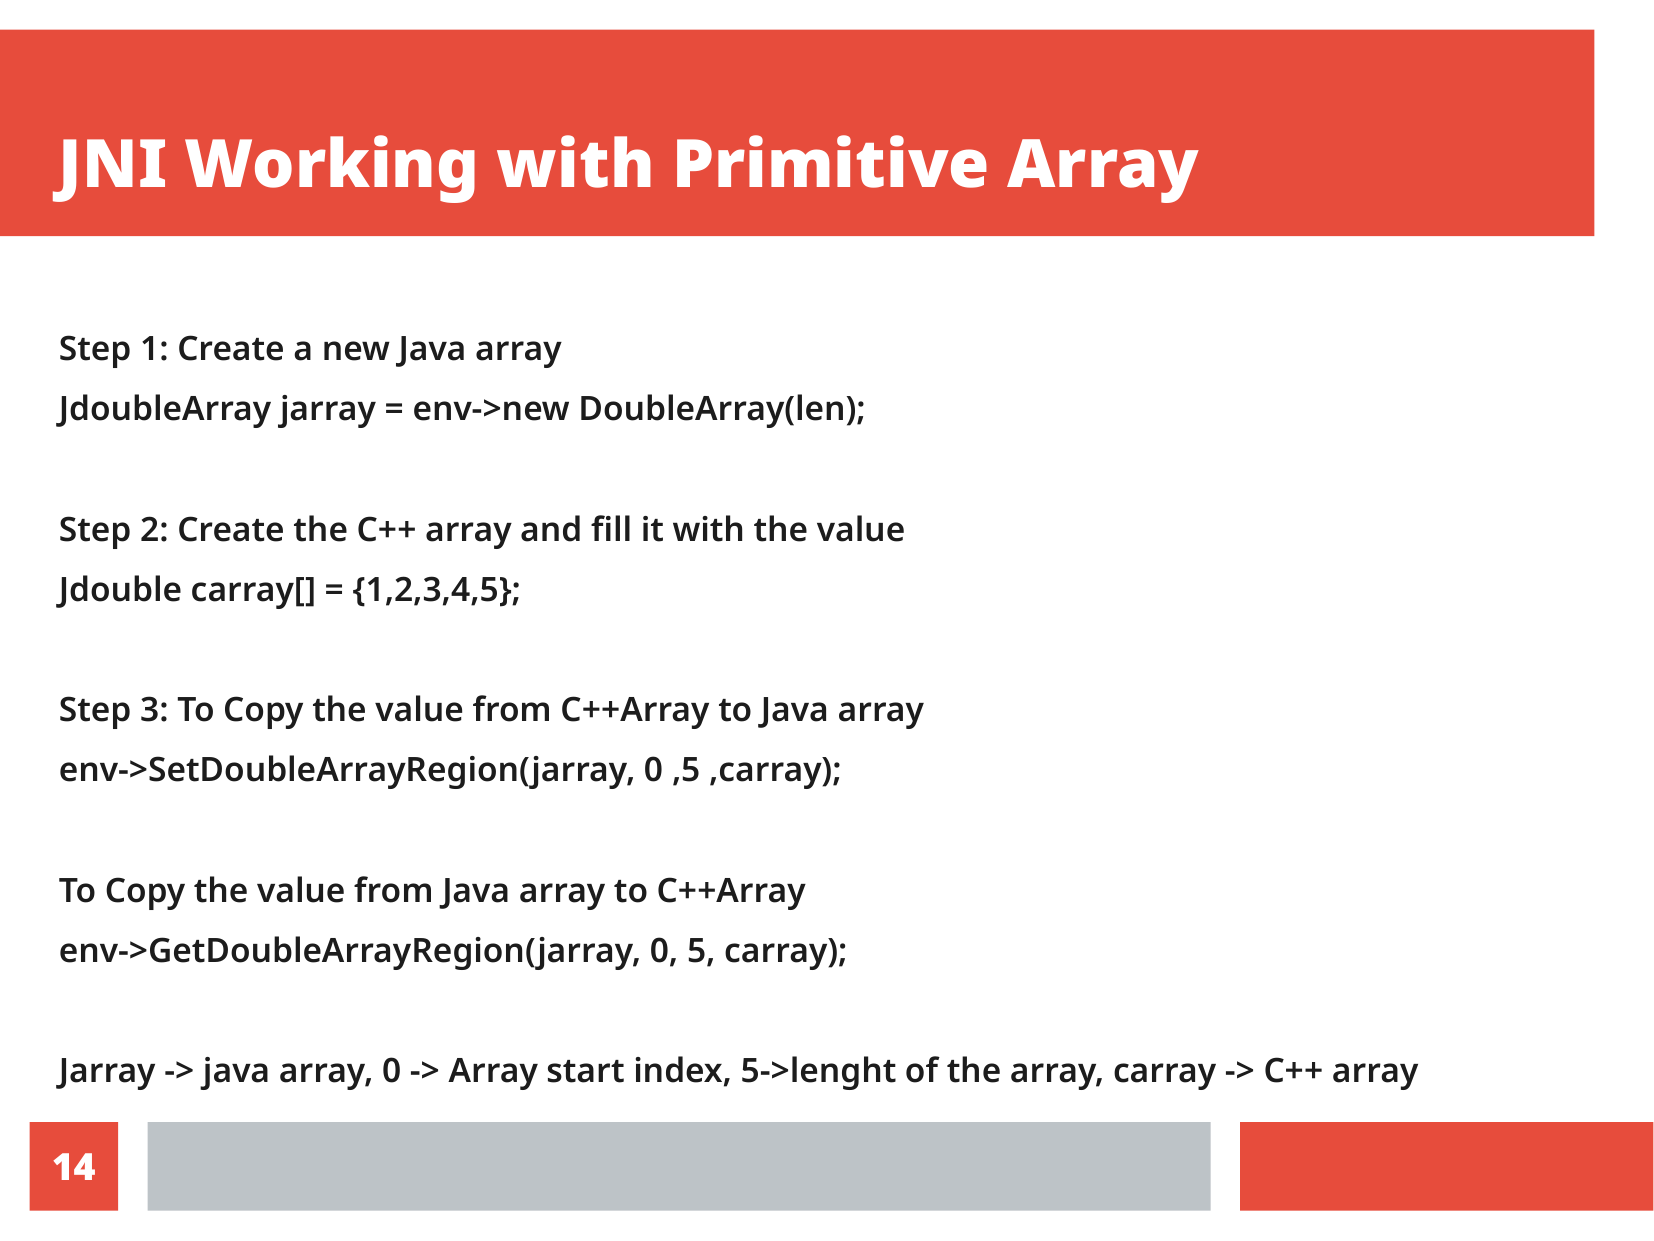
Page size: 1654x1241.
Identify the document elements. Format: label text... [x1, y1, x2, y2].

title JNI Working with Primitive Array [59, 59, 1595, 207]
list Step 1: Create a new Java array JdoubleArray jarray = env->new DoubleArray(len); Step 2: Create the C++ array and fill it with the value Jdouble carray[] = {1,2,3,4,5}; Step 3: To Copy the value from C++Array to Java array env->SetDoubleArrayRegion(jarray, 0 ,5 ,carray); To Copy the value from Java array to C++Array env->GetDoubleArrayRegion(jarray, 0, 5, carray); Jarray -> java array, 0 -> Array start index, 5->lenght of the array, carray -> C++ array [59, 324, 1565, 1093]
